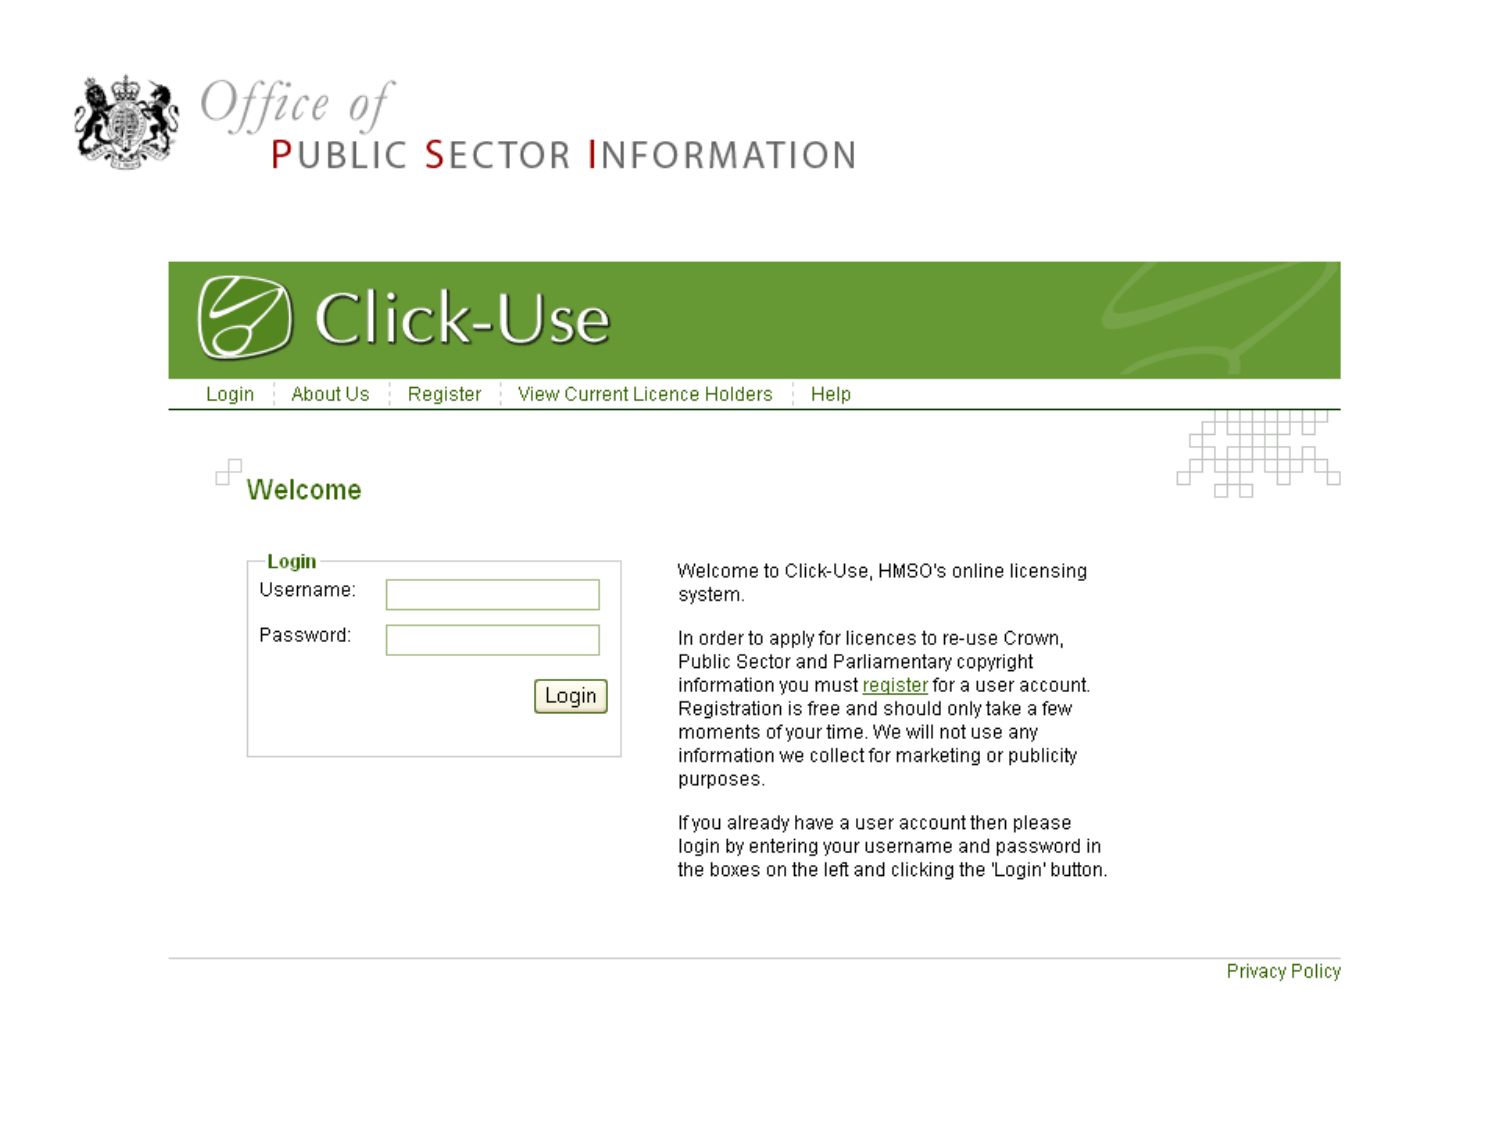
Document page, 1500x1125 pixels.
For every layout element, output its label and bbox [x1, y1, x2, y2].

picture [64, 66, 865, 181]
picture [159, 243, 1365, 1012]
